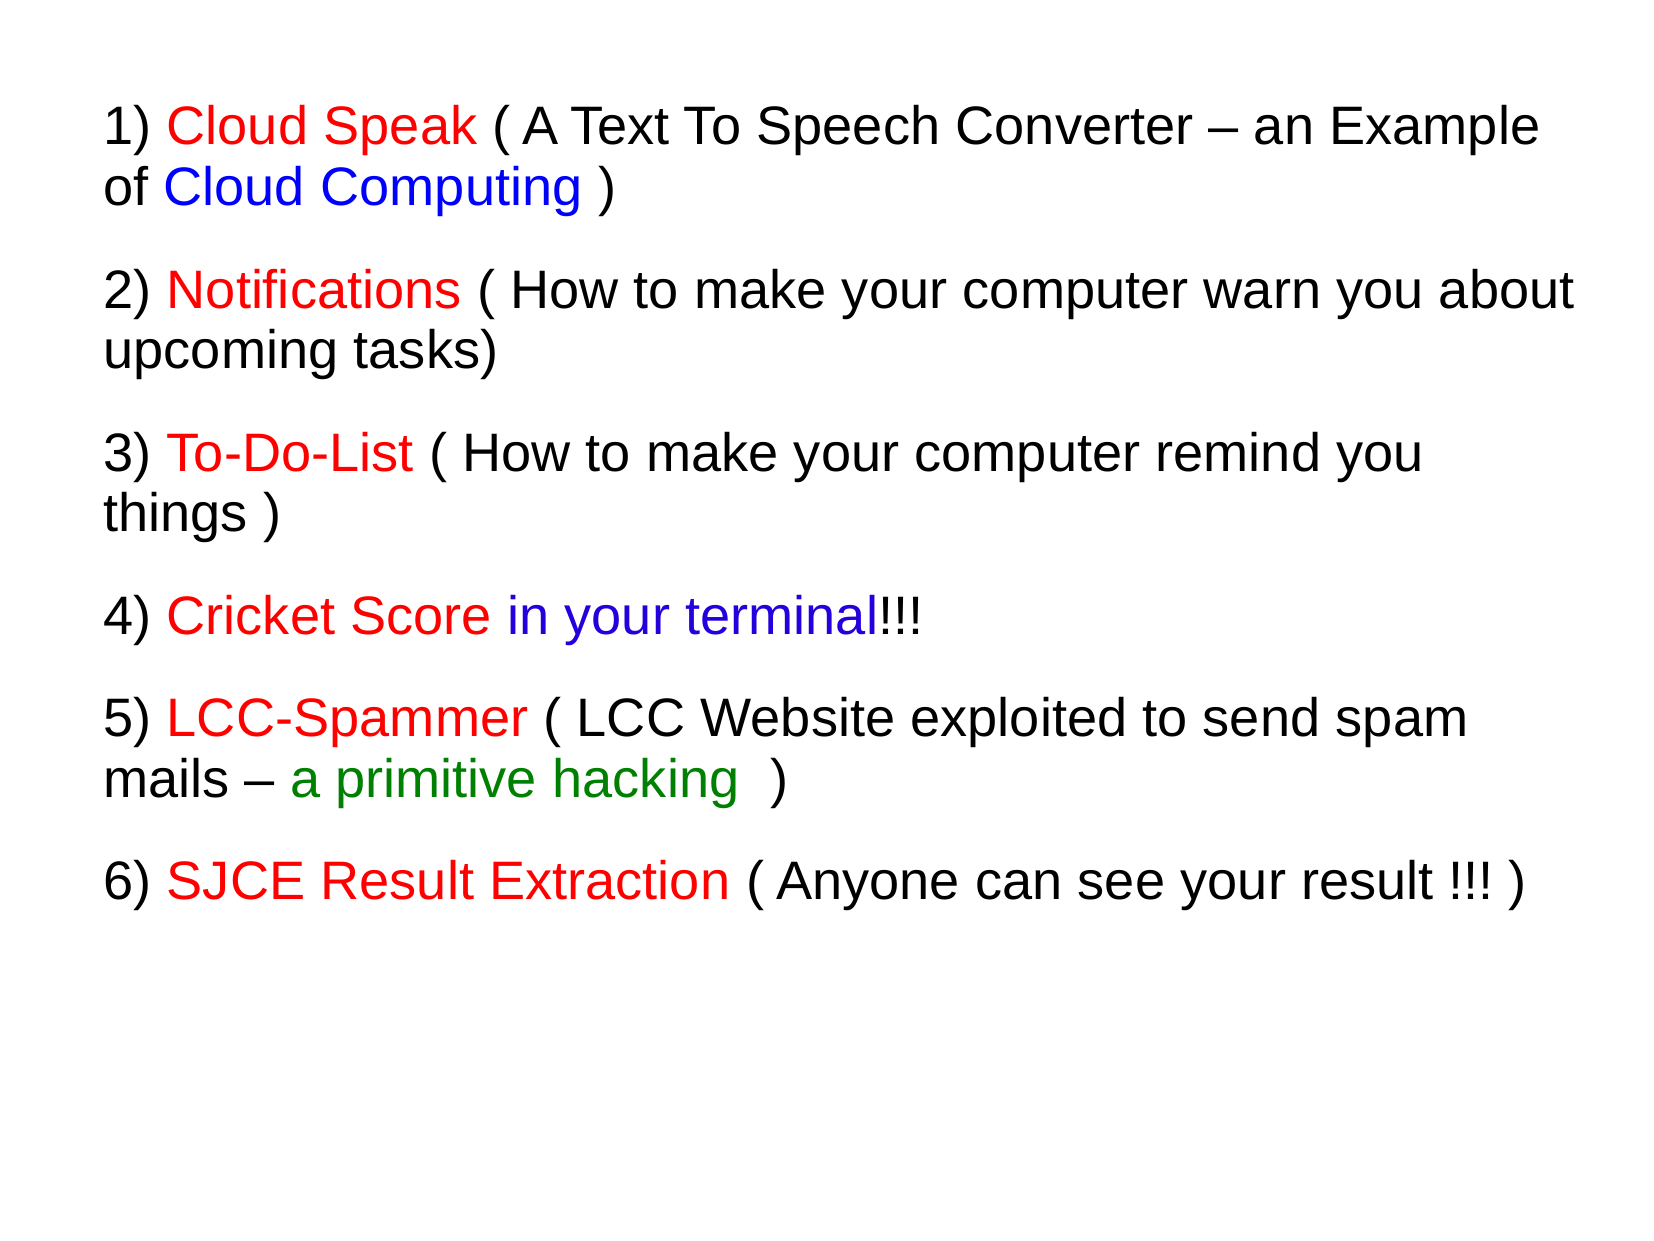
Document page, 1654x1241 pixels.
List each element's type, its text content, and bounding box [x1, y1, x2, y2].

text_box 1) Cloud Speak ( A Text To Speech Converter – an Example of Cloud Computing ) 2) Notifications ( How to make your computer warn you about upcoming tasks) 3) To-Do-List ( How to make your computer remind you things ) 4) Cricket Score in your terminal!!! 5) LCC-Spammer ( LCC Website exploited to send spam mails – a primitive hacking ) 6) SJCE Result Extraction ( Anyone can see your result !!! ) [88, 88, 1595, 1106]
